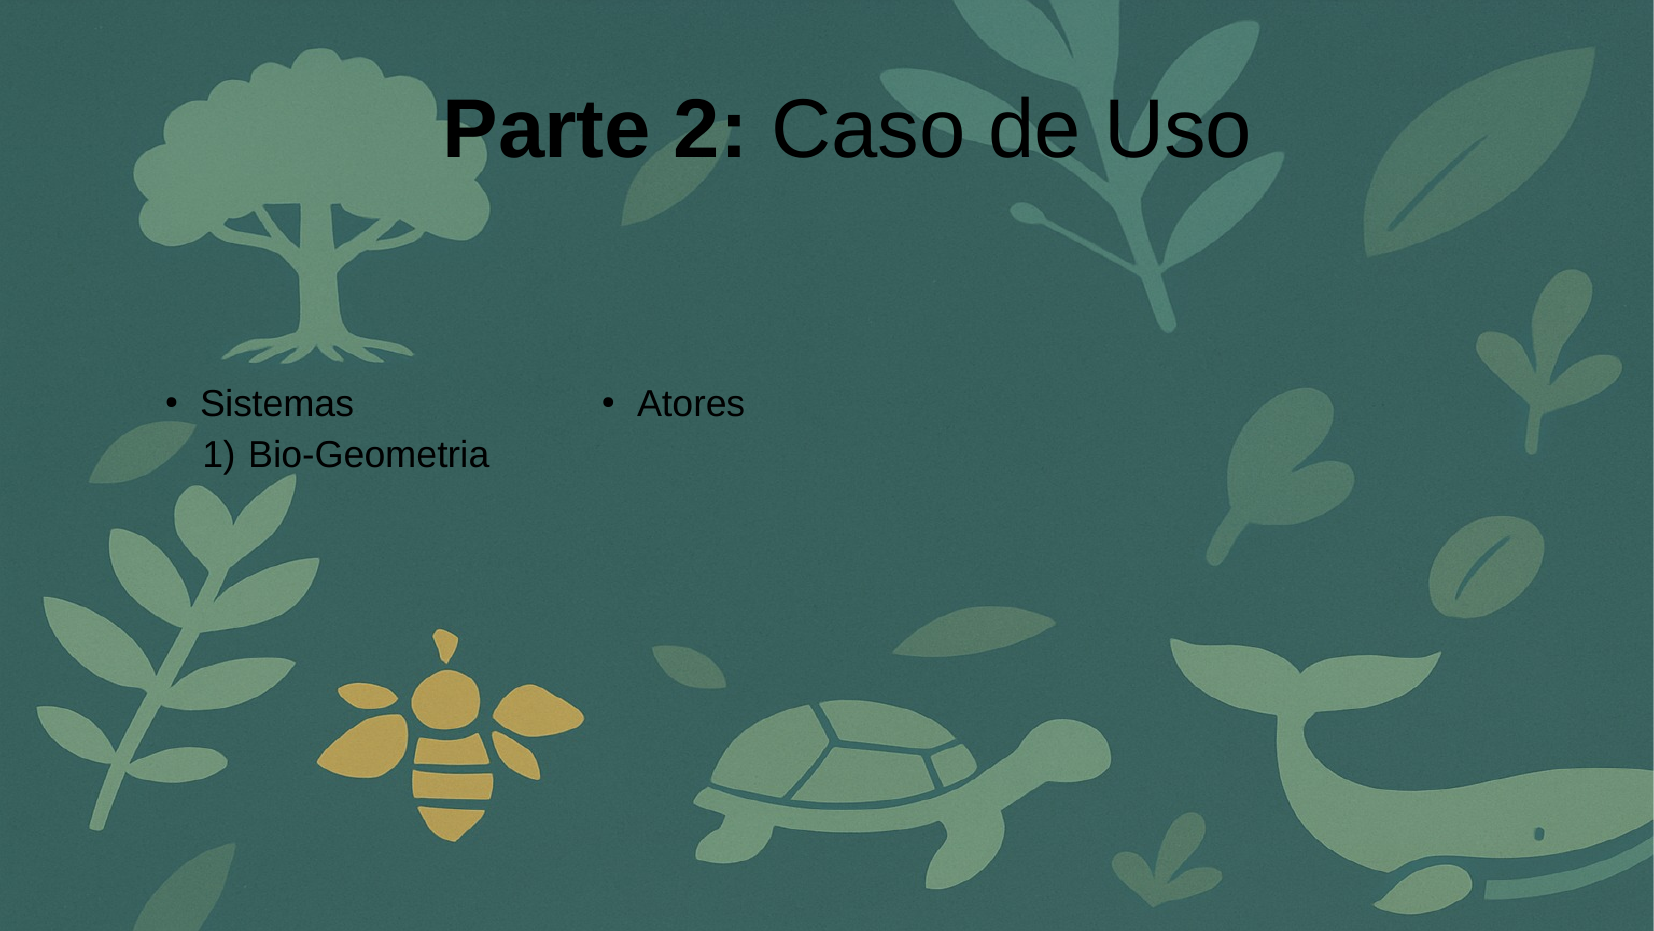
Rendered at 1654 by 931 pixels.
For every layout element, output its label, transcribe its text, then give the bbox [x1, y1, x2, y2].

subtitle Parte 2: Caso de Uso [157, 0, 1538, 259]
text_box Sistemas [150, 375, 370, 432]
text_box Bio-Geometria [187, 426, 526, 526]
picture [0, 0, 1654, 931]
text_box Atores [586, 375, 761, 432]
